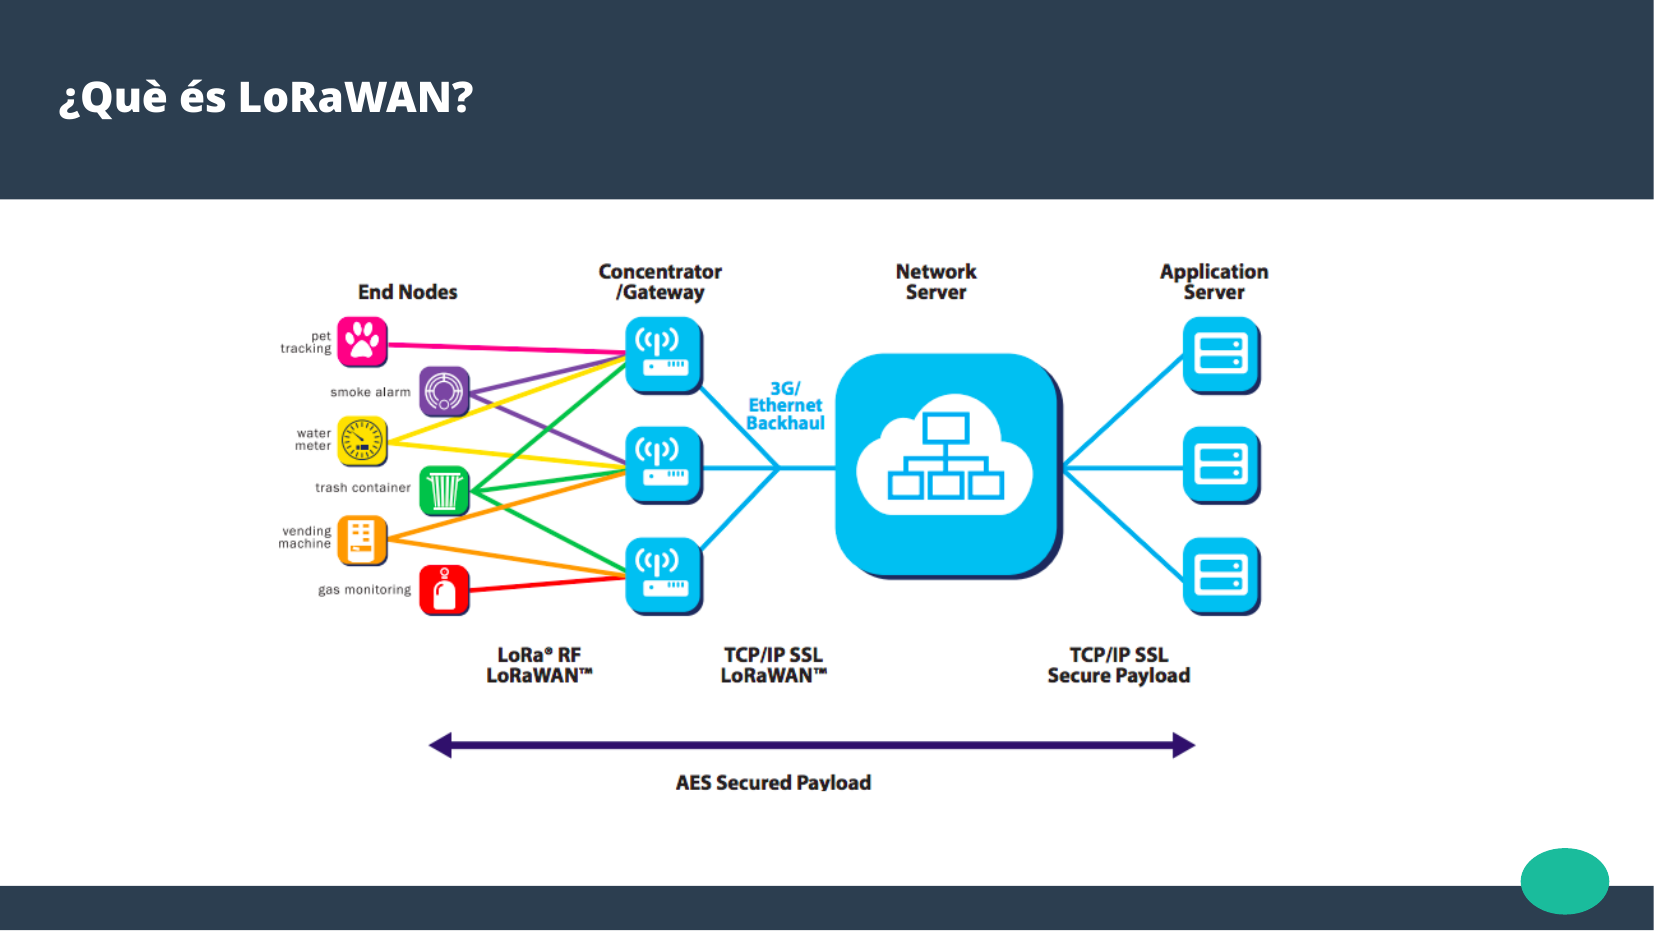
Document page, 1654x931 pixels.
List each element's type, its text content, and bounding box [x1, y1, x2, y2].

picture [278, 243, 1312, 804]
title ¿Què és LoRaWAN? [59, 37, 1595, 155]
